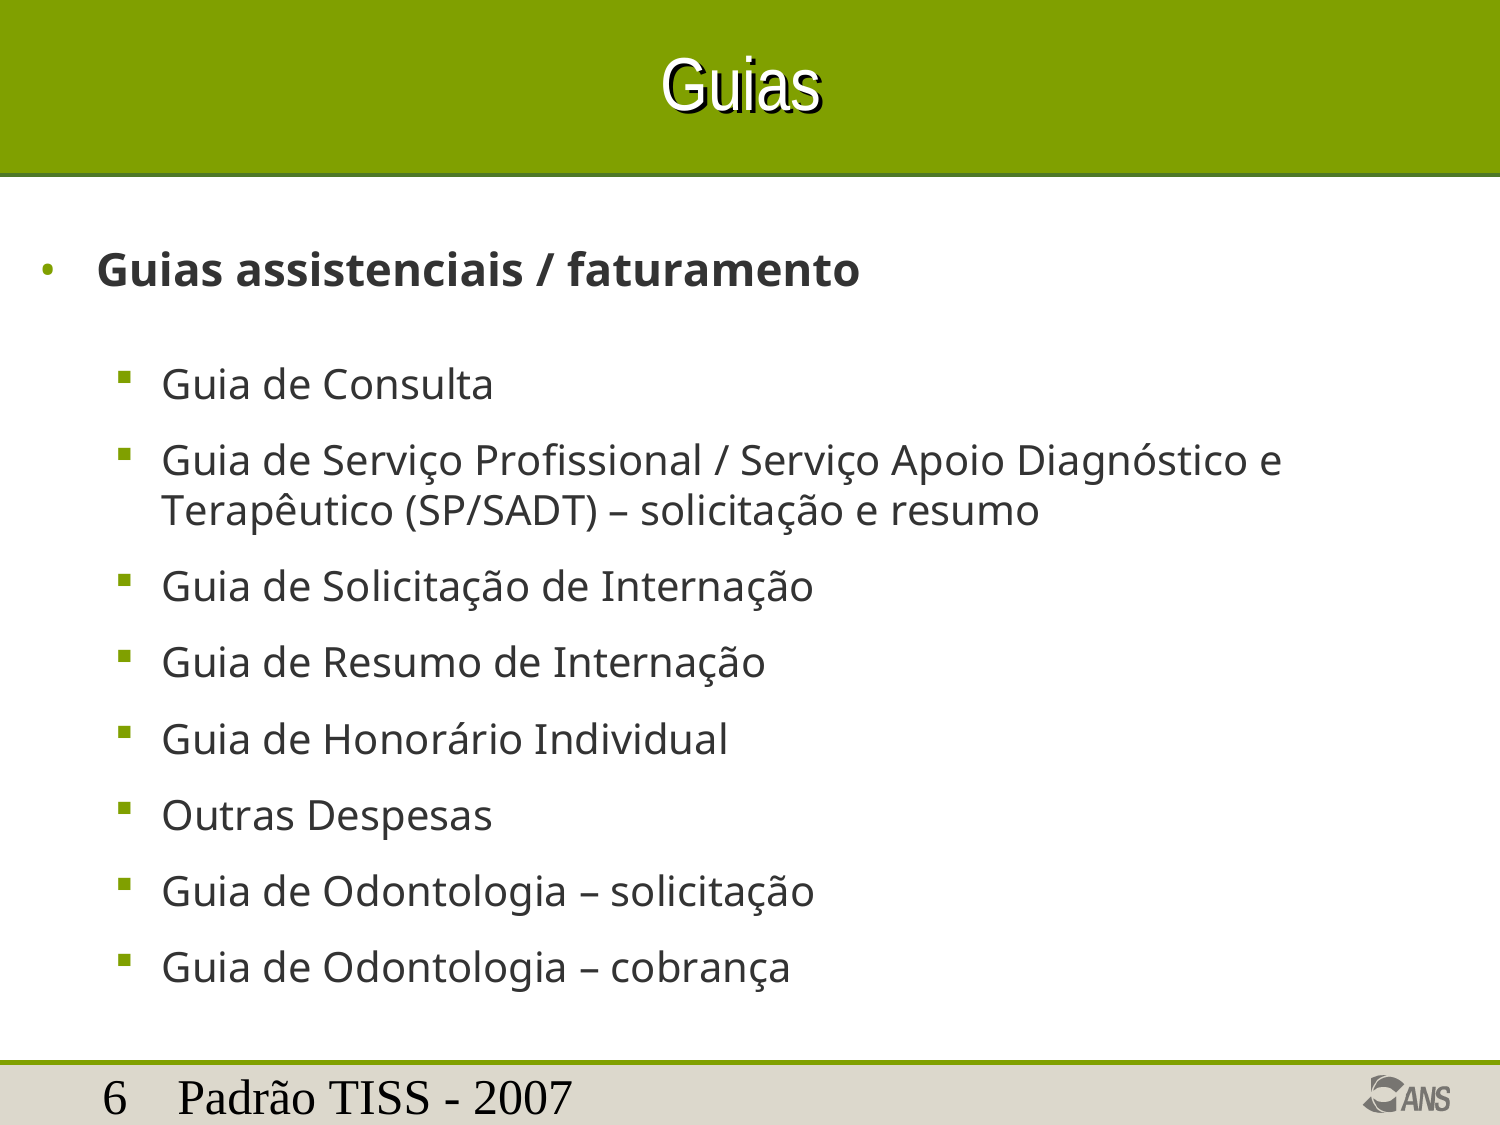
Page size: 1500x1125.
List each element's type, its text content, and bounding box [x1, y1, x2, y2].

title Guias [24, 10, 1475, 161]
list Guias assistenciais / faturamento Guia de Consulta Guia de Serviço Profissional / Serviço Apoio Diagnóstico e Terapêutico (SP/SADT) – solicitação e resumo Guia de Solicitação de Internação Guia de Resumo de Internação Guia de Honorário Individual Outras Despesas Guia de Odontologia – solicitação Guia de Odontologia – cobrança [24, 200, 1450, 1000]
picture [1362, 1075, 1450, 1113]
